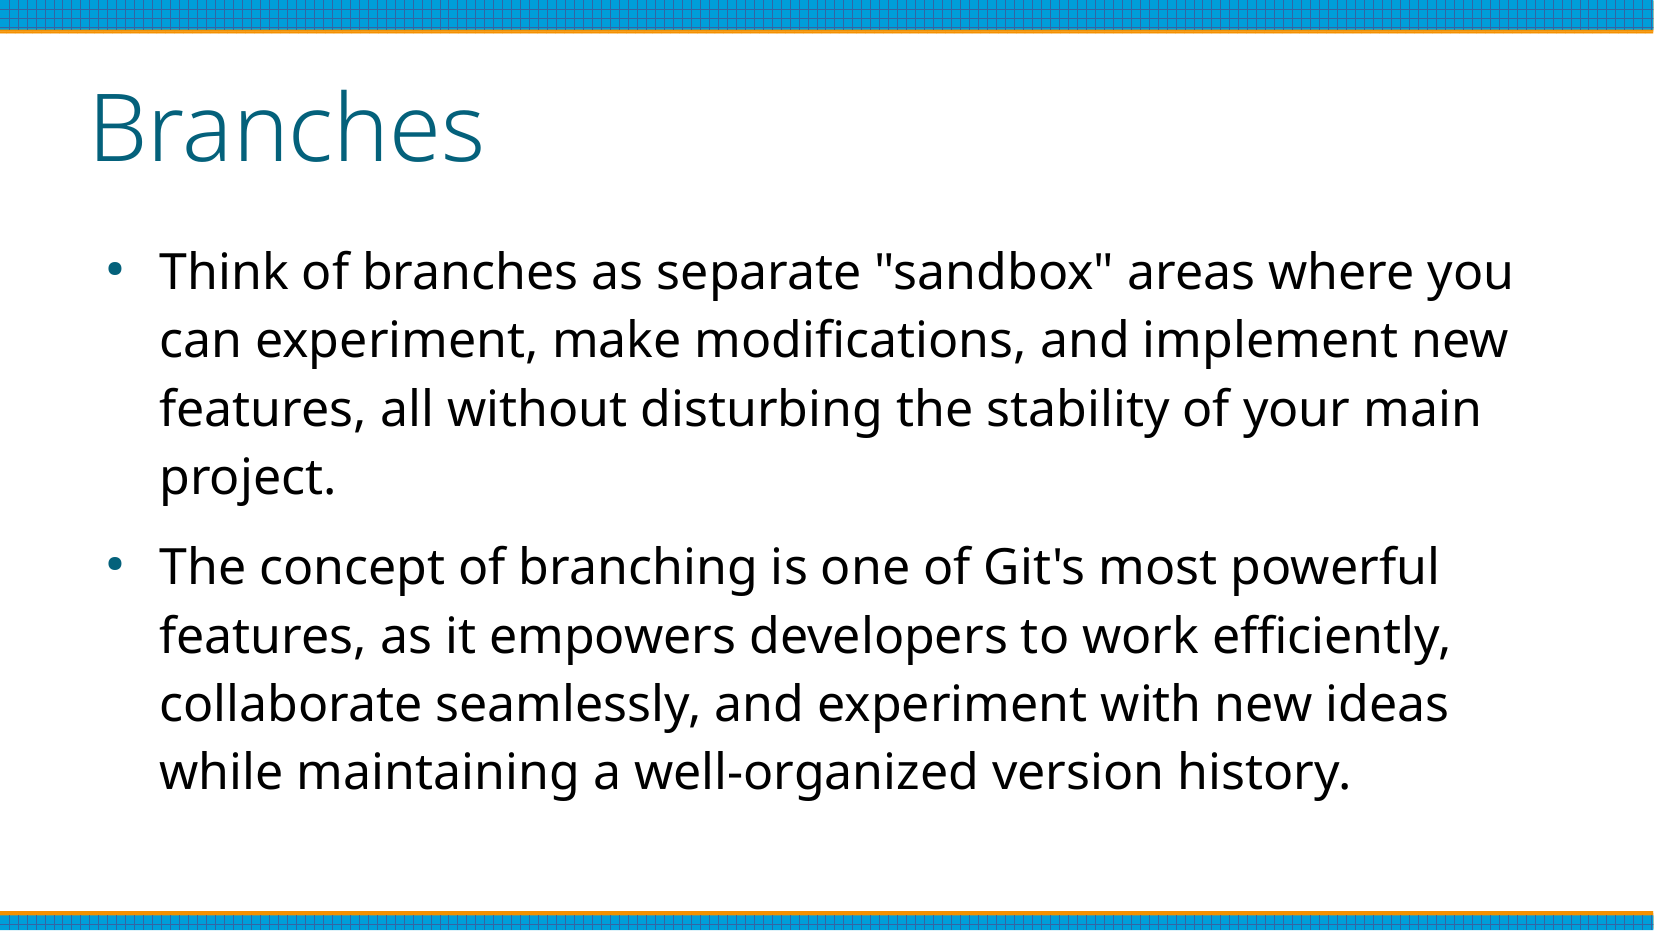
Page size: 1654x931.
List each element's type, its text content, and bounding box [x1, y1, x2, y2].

list Think of branches as separate "sandbox" areas where you can experiment, make modifications, and implement new features, all without disturbing the stability of your main project. The concept of branching is one of Git's most powerful features, as it empowers developers to work efficiently, collaborate seamlessly, and experiment with new ideas while maintaining a well-organized version history. [88, 236, 1565, 901]
title Branches [88, 44, 1565, 207]
